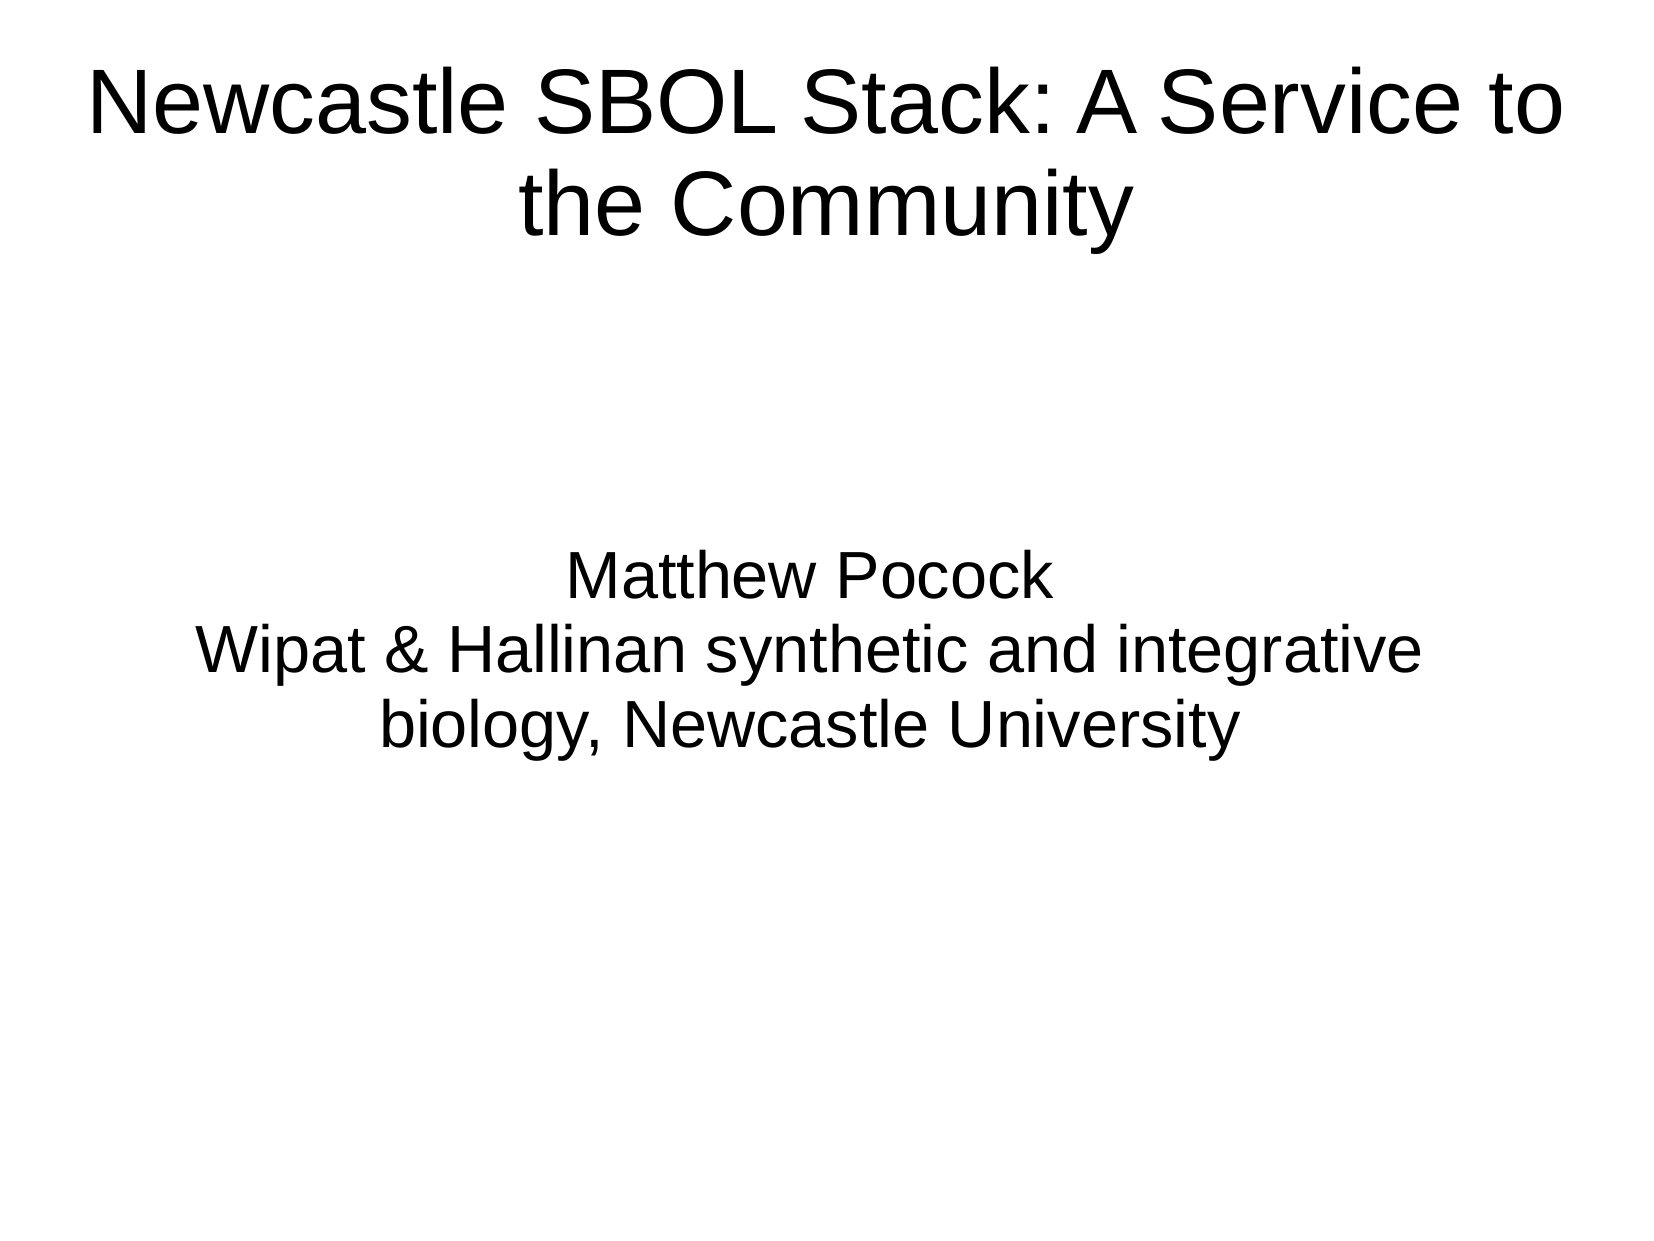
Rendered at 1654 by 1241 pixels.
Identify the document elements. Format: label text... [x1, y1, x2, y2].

title Newcastle SBOL Stack: A Service to the Community [82, 49, 1571, 257]
subtitle Matthew Pocock Wipat & Hallinan synthetic and integrative biology, Newcastle University [82, 290, 1538, 1010]
